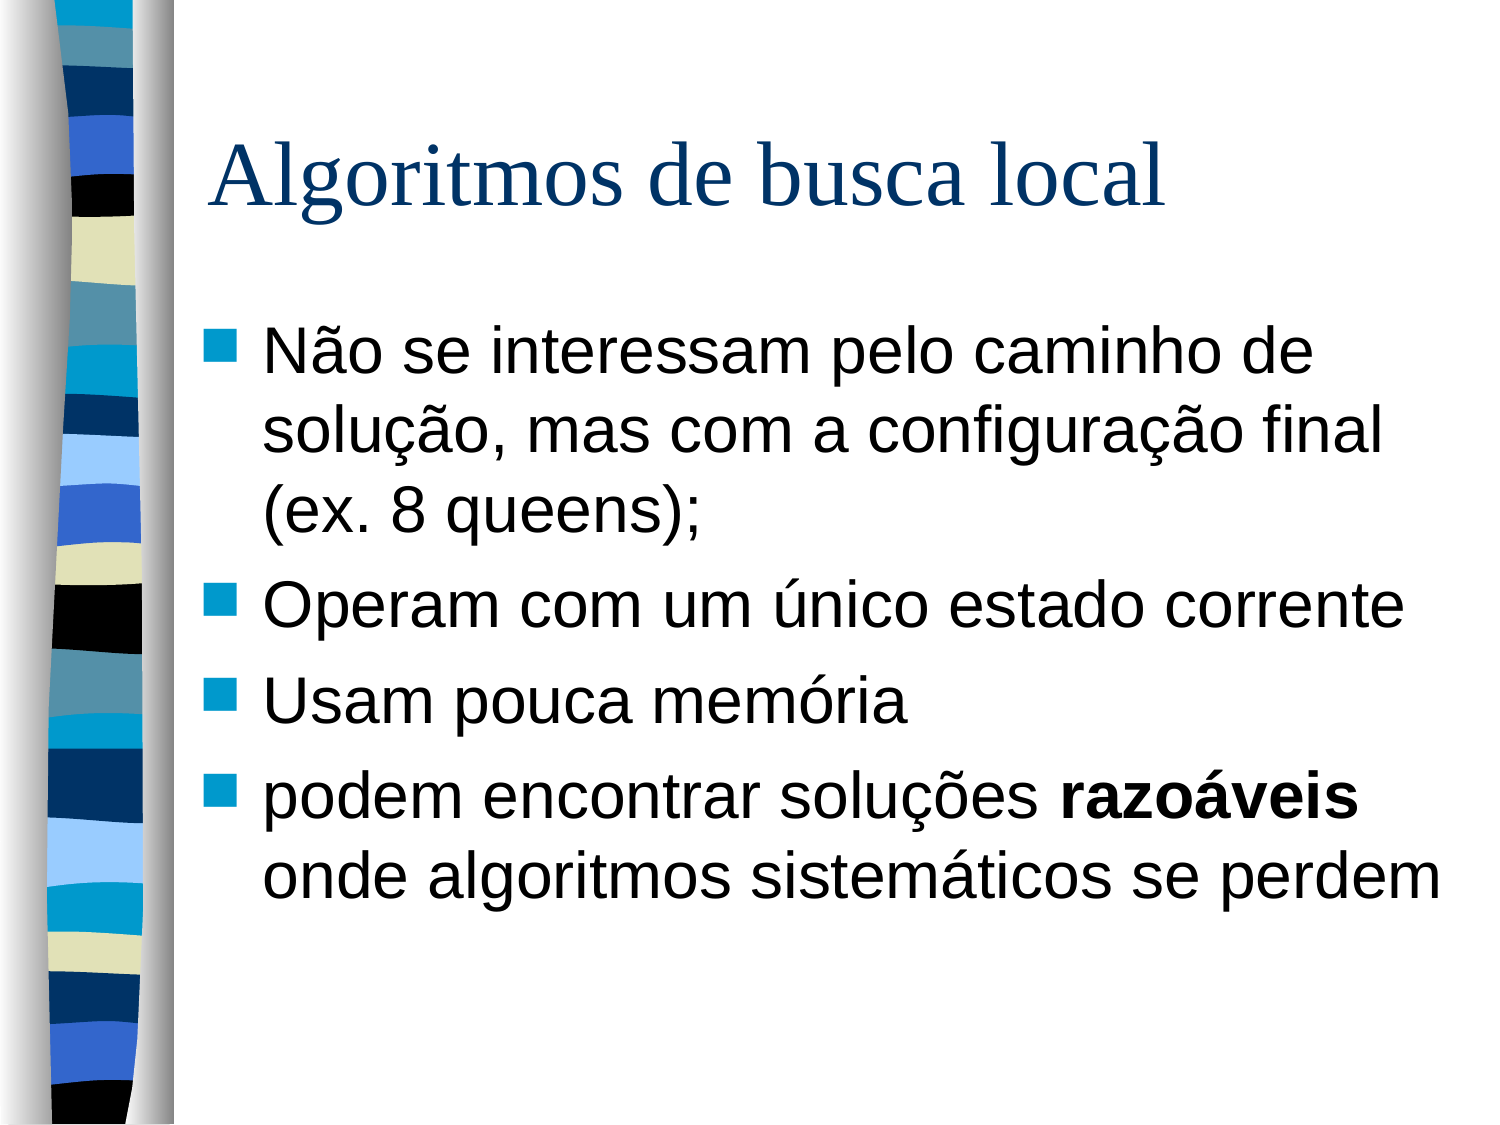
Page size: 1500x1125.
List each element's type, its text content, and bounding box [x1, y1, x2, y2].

list Não se interessam pelo caminho de solução, mas com a configuração final (ex. 8 queens); Operam com um único estado corrente Usam pouca memória podem encontrar soluções razoáveis onde algoritmos sistemáticos se perdem [192, 299, 1468, 1000]
title Algoritmos de busca local [192, 74, 1468, 263]
